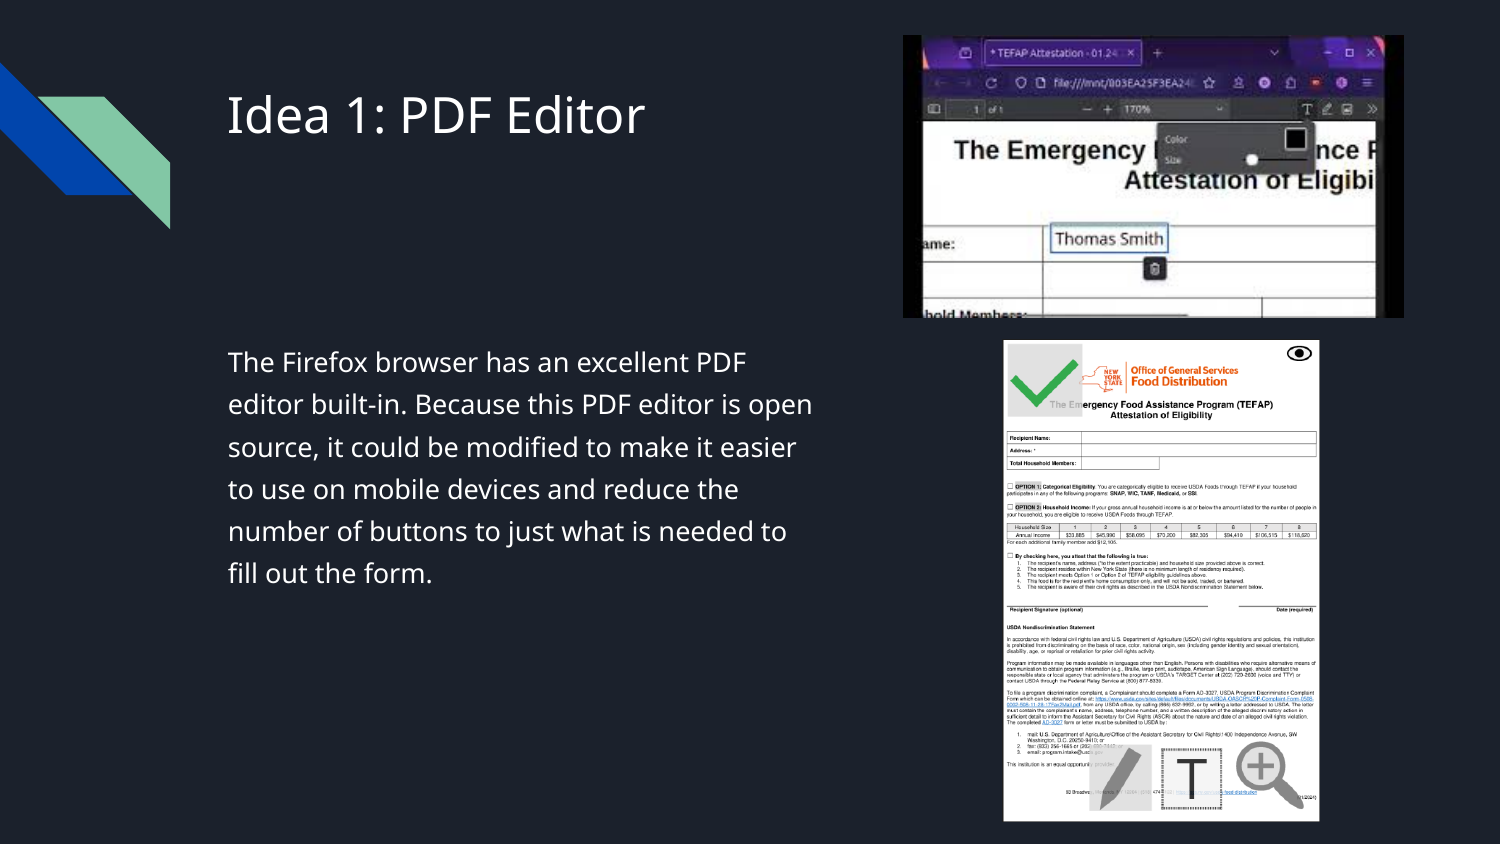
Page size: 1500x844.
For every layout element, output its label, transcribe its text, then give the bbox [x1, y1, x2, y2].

title Idea 1: PDF Editor [212, 64, 836, 310]
picture [903, 35, 1404, 318]
list The Firefox browser has an excellent PDF editor built-in. Because this PDF editor is open source, it could be modified to make it easier to use on mobile devices and reduce the number of buttons to just what is needed to fill out the form. [212, 323, 836, 720]
picture [1002, 339, 1320, 822]
